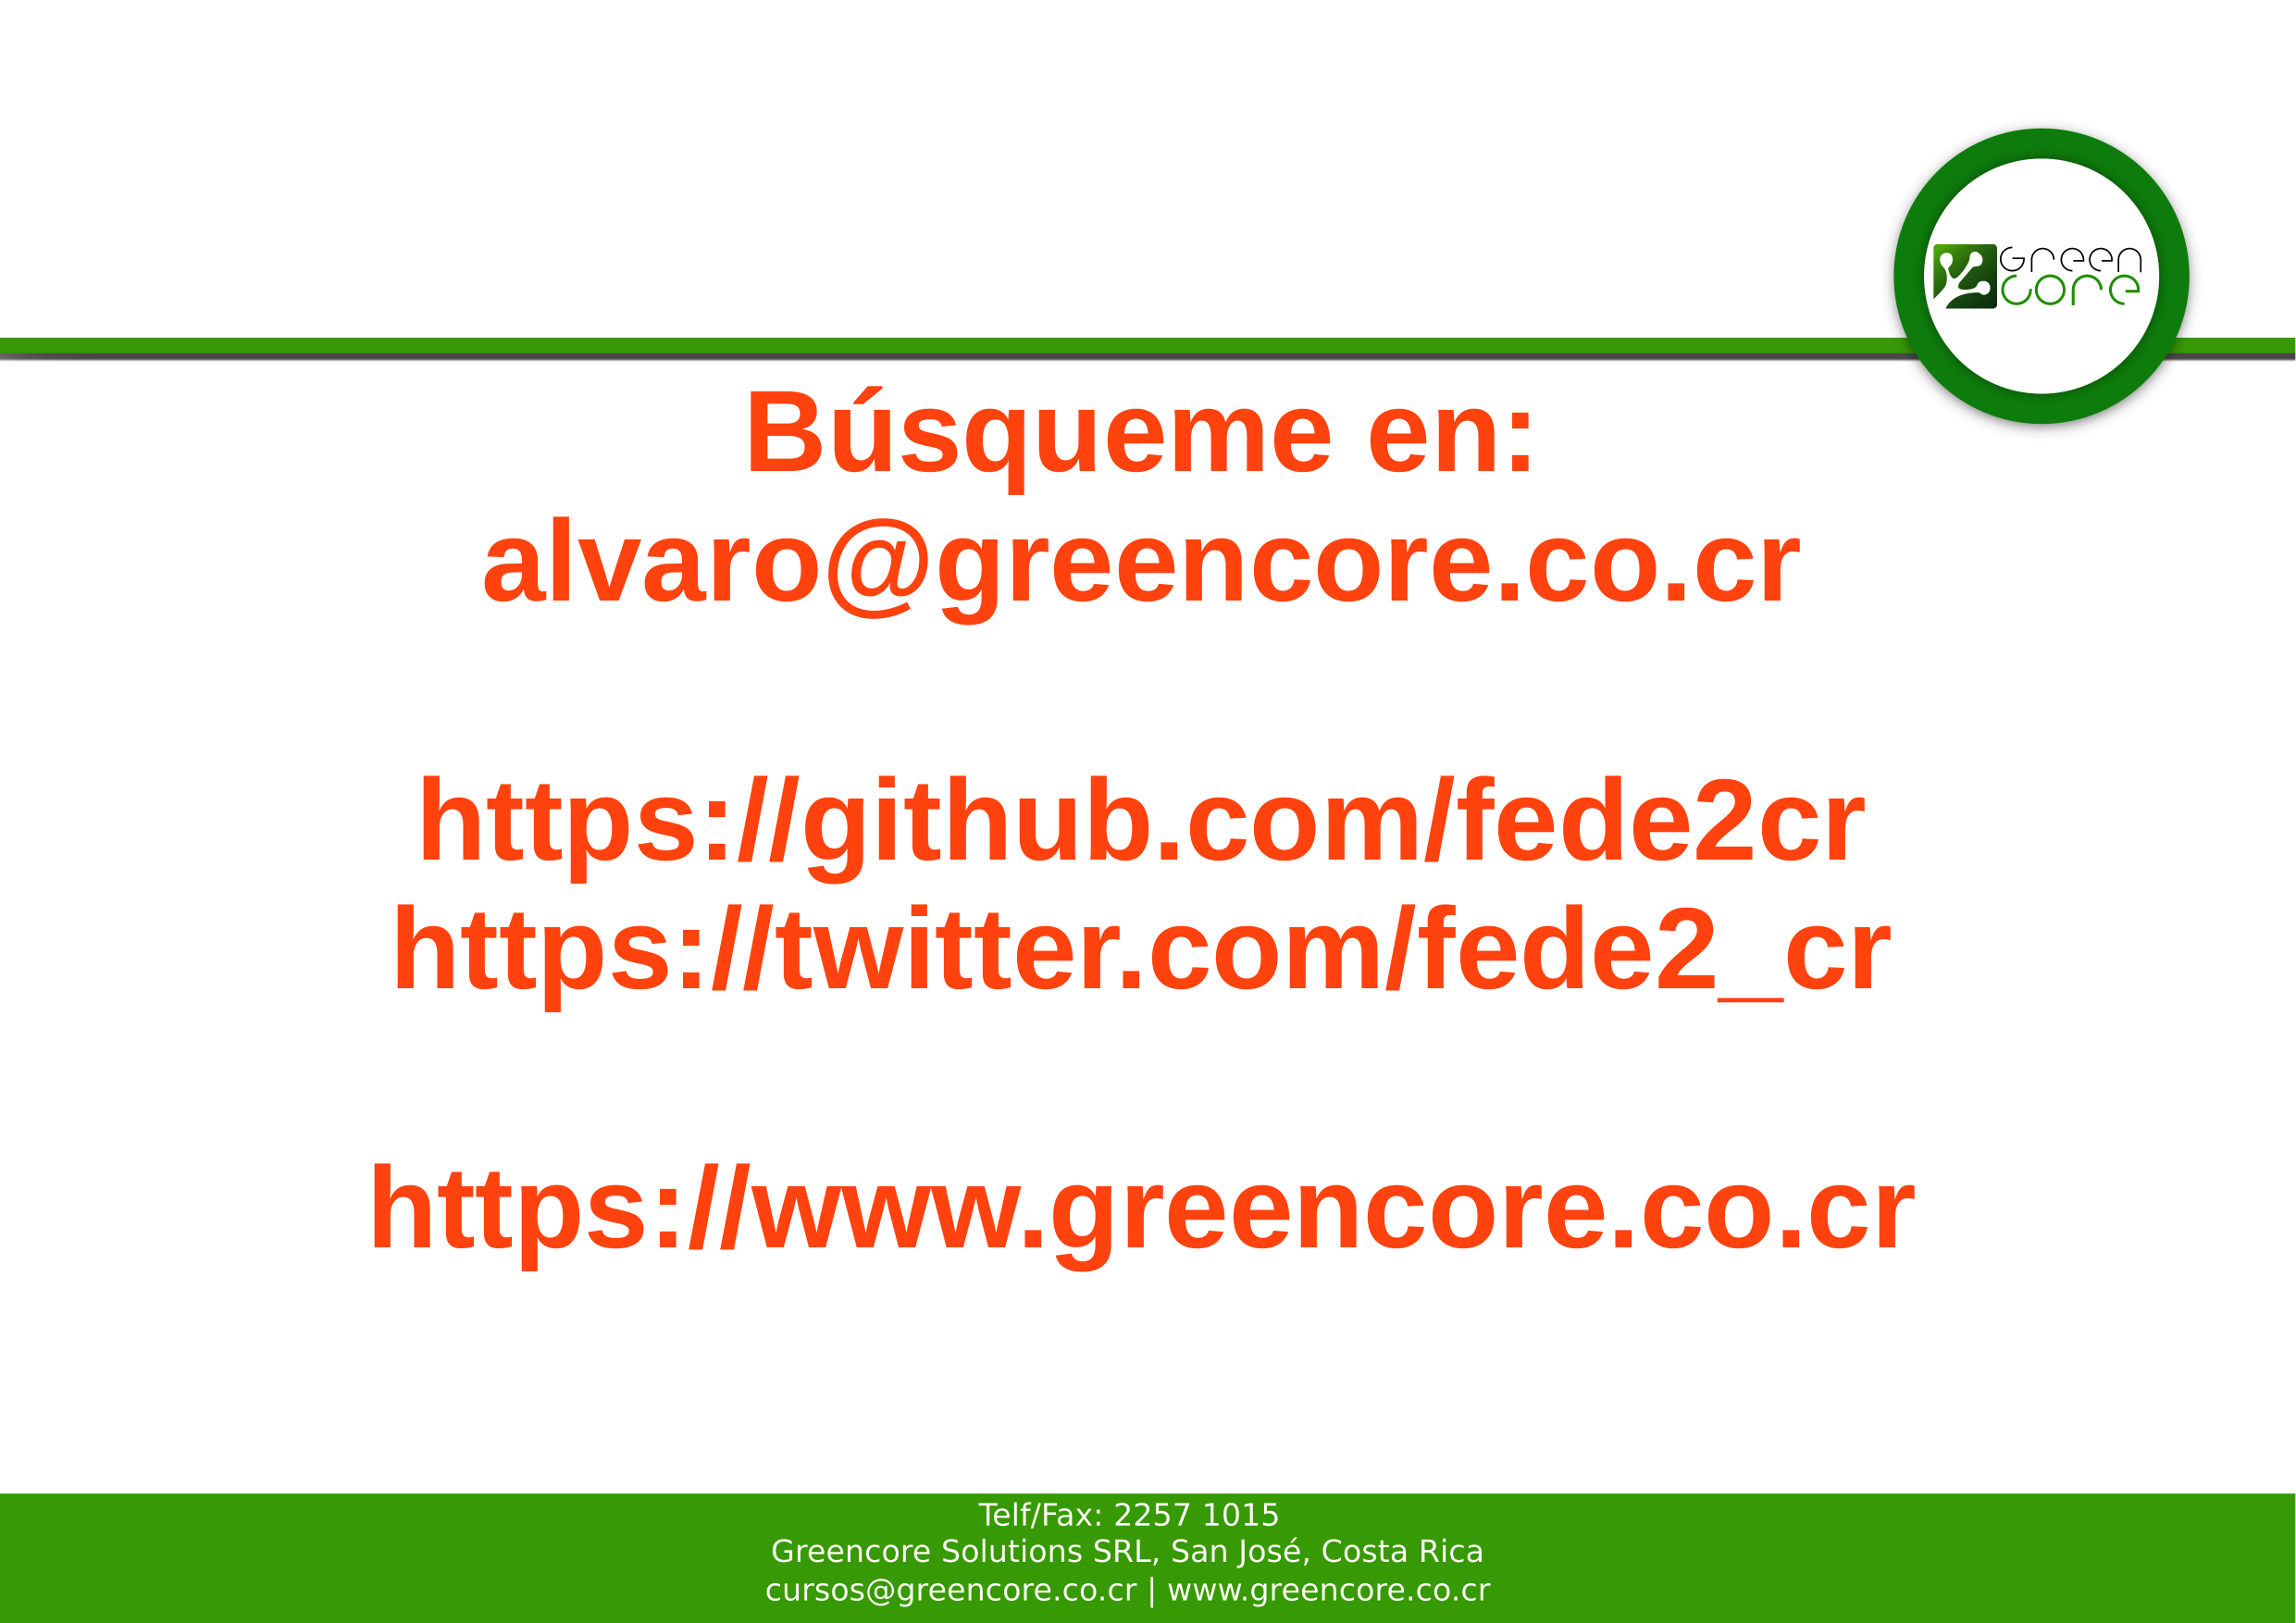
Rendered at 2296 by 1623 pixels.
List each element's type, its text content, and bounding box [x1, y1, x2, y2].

subtitle Búsqueme en: alvaro@greencore.co.cr https://github.com/fede2cr https://twitter.com/fede2_cr https://www.greencore.co.cr [109, 191, 2176, 1448]
picture [0, 0, 2296, 1623]
